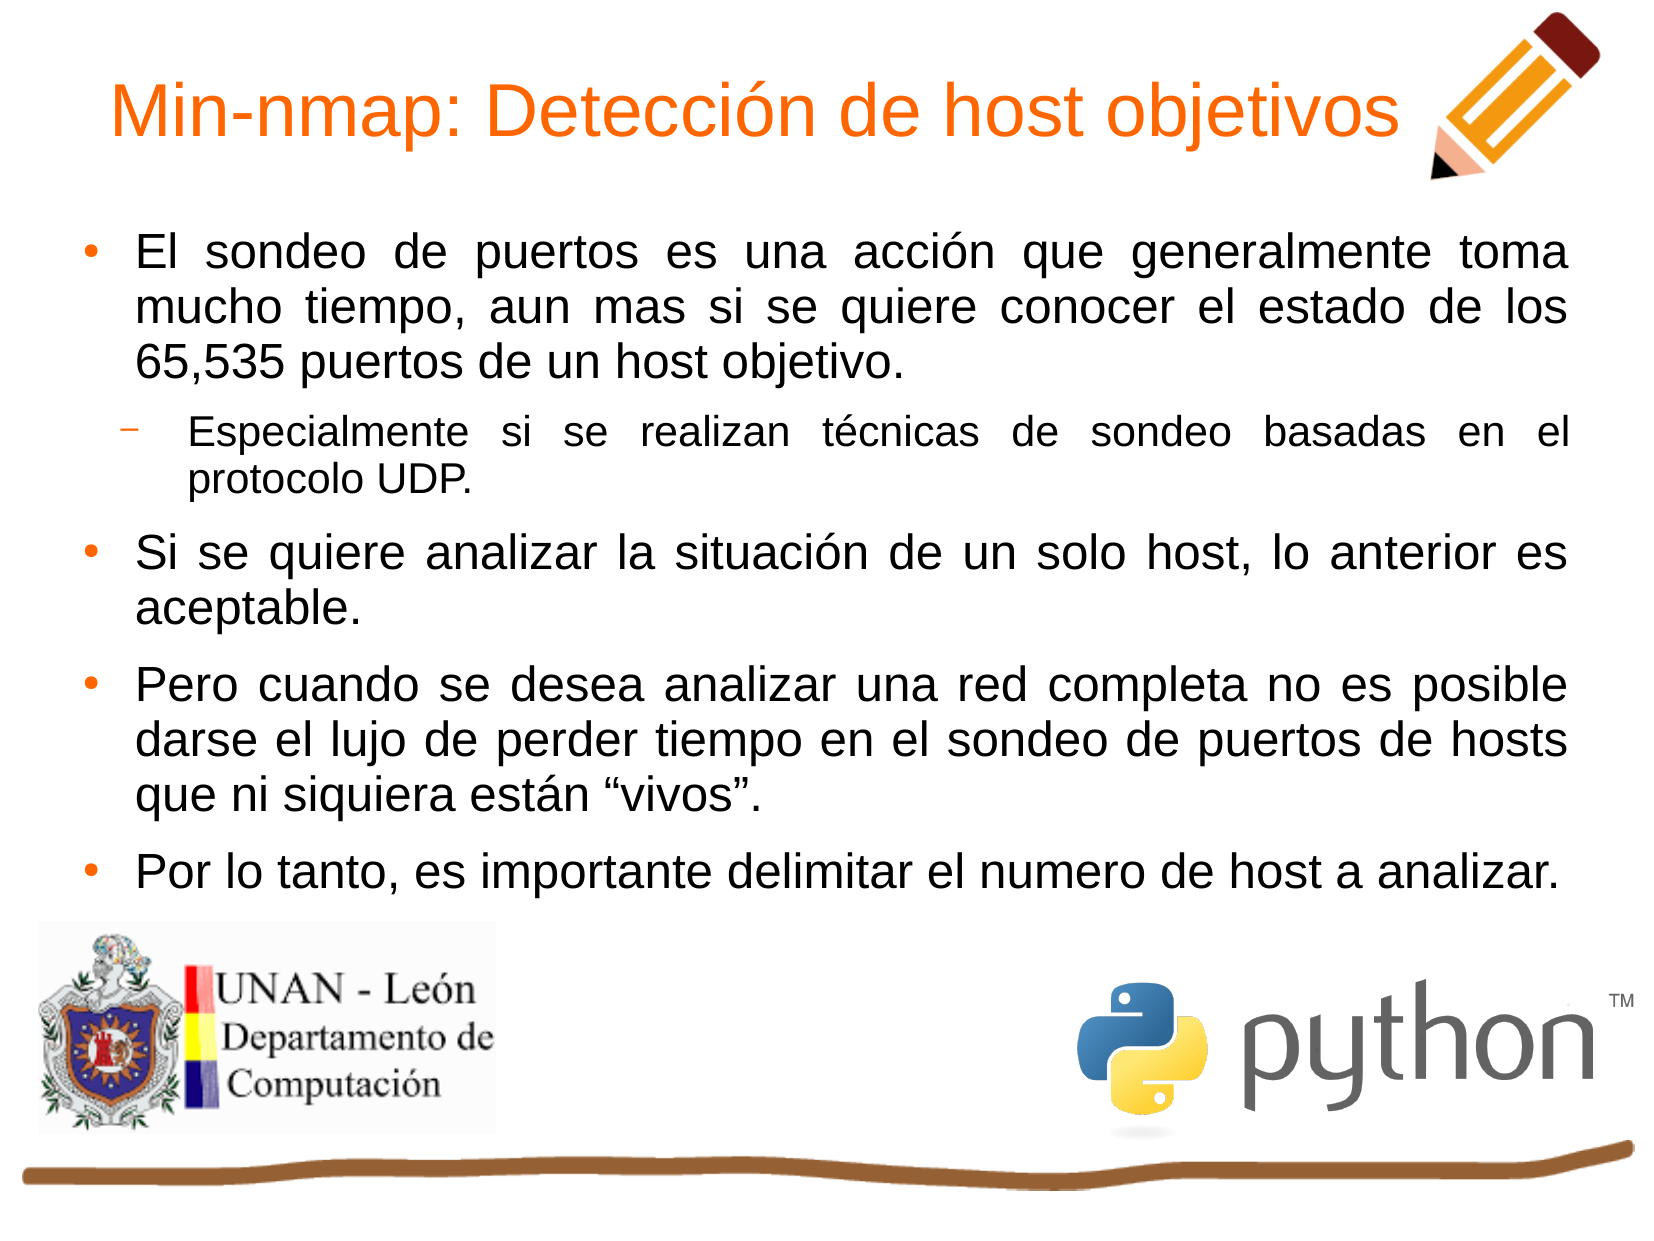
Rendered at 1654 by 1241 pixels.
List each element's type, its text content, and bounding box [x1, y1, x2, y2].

picture [22, 970, 1647, 1191]
picture [38, 921, 497, 1134]
picture [1430, 12, 1601, 181]
title Min-nmap: Detección de host objetivos [82, 49, 1430, 172]
list El sondeo de puertos es una acción que generalmente toma mucho tiempo, aun mas si se quiere conocer el estado de los 65,535 puertos de un host objetivo. Especialmente si se realizan técnicas de sondeo basadas en el protocolo UDP. Si se quiere analizar la situación de un solo host, lo anterior es aceptable. Pero cuando se desea analizar una red completa no es posible darse el lujo de perder tiempo en el sondeo de puertos de hosts que ni siquiera están “vivos”. Por lo tanto, es importante delimitar el numero de host a analizar. [82, 224, 1572, 922]
